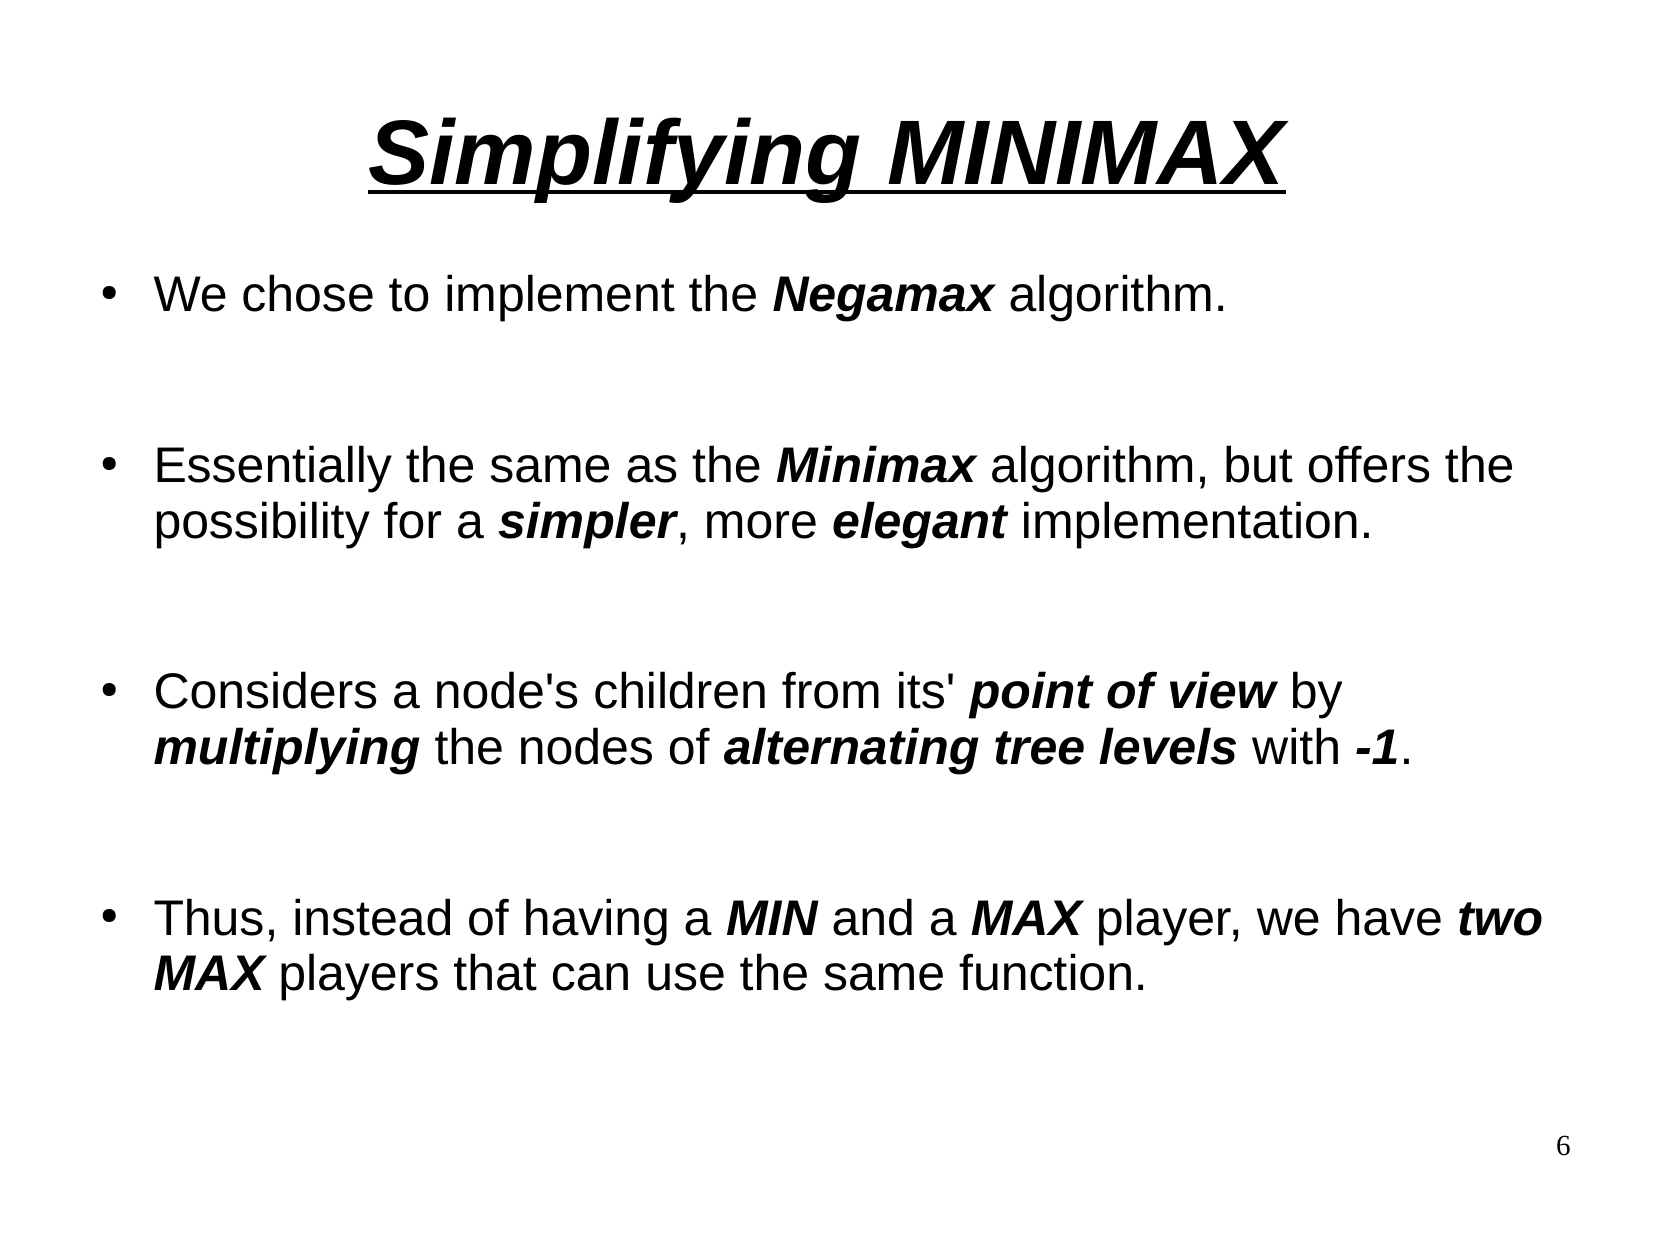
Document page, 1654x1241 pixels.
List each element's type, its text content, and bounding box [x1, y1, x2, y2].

list We chose to implement the Negamax algorithm. Essentially the same as the Minimax algorithm, but offers the possibility for a simpler, more elegant implementation. Considers a node's children from its' point of view by multiplying the nodes of alternating tree levels with -1. Thus, instead of having a MIN and a MAX player, we have two MAX players that can use the same function. [82, 266, 1571, 1152]
title Simplifying MINIMAX [82, 49, 1571, 257]
